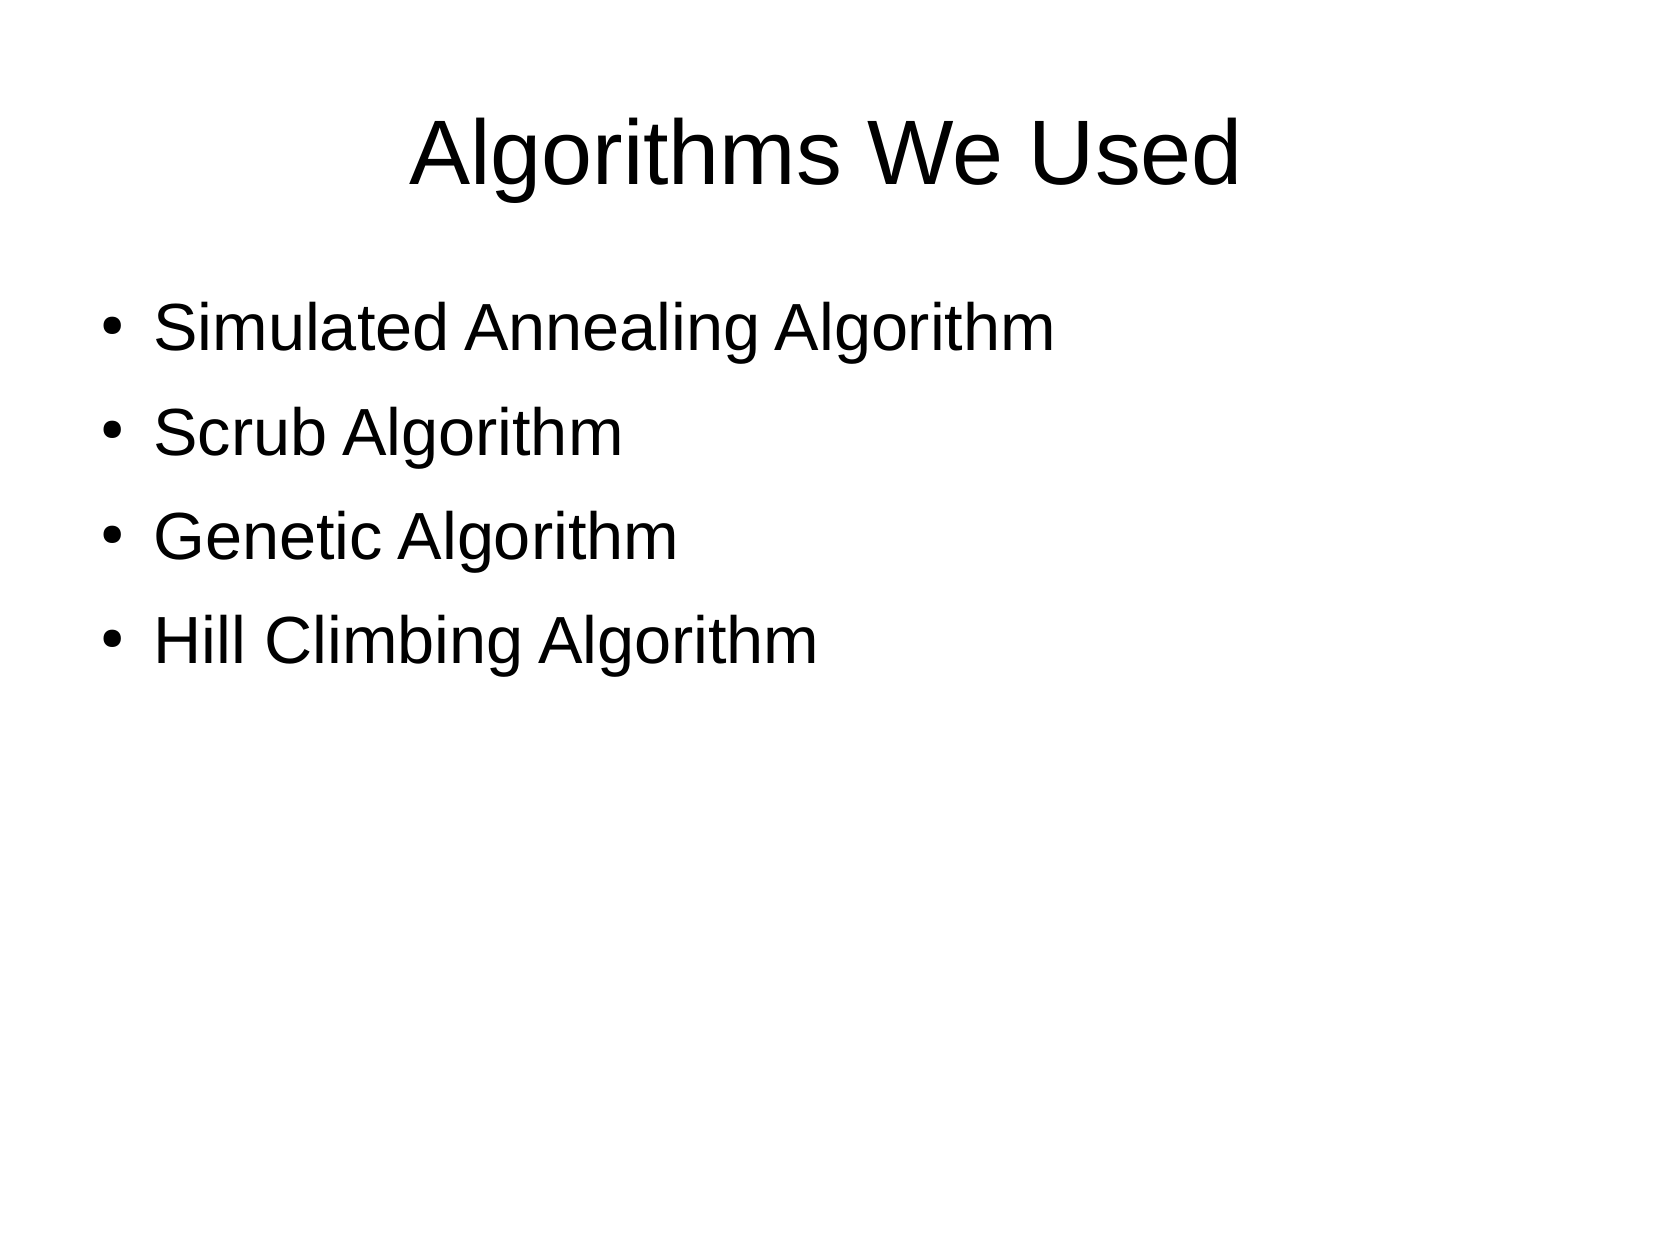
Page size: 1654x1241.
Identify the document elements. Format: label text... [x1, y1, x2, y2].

title Algorithms We Used [82, 49, 1571, 257]
list Simulated Annealing Algorithm Scrub Algorithm Genetic Algorithm Hill Climbing Algorithm [82, 290, 1571, 1010]
